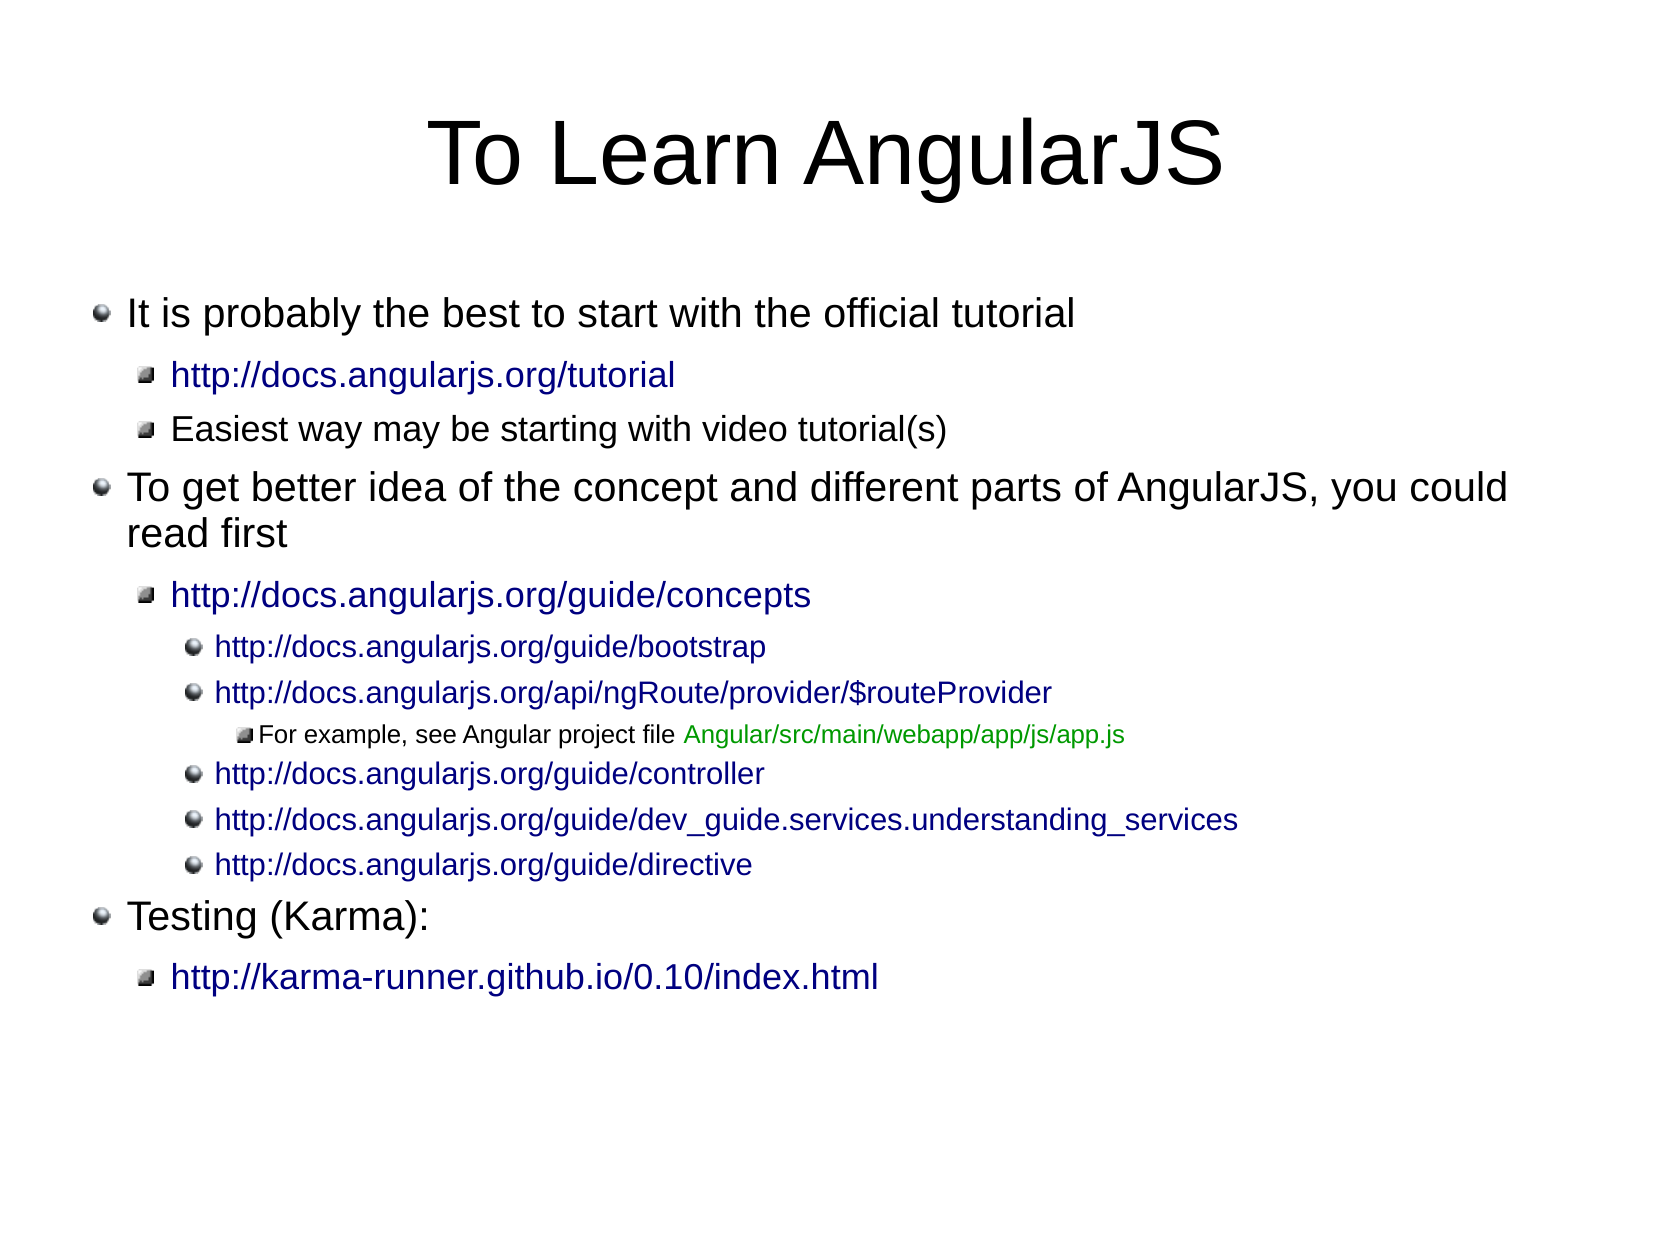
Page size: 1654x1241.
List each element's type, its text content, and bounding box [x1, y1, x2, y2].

list It is probably the best to start with the official tutorial http://docs.angularjs.org/tutorial Easiest way may be starting with video tutorial(s) To get better idea of the concept and different parts of AngularJS, you could read first http://docs.angularjs.org/guide/concepts http://docs.angularjs.org/guide/bootstrap http://docs.angularjs.org/api/ngRoute/provider/$routeProvider For example, see Angular project file Angular/src/main/webapp/app/js/app.js http://docs.angularjs.org/guide/controller http://docs.angularjs.org/guide/dev_guide.services.understanding_services http://docs.angularjs.org/guide/directive Testing (Karma): http://karma-runner.github.io/0.10/index.html [82, 290, 1571, 1010]
title To Learn AngularJS [82, 49, 1571, 257]
